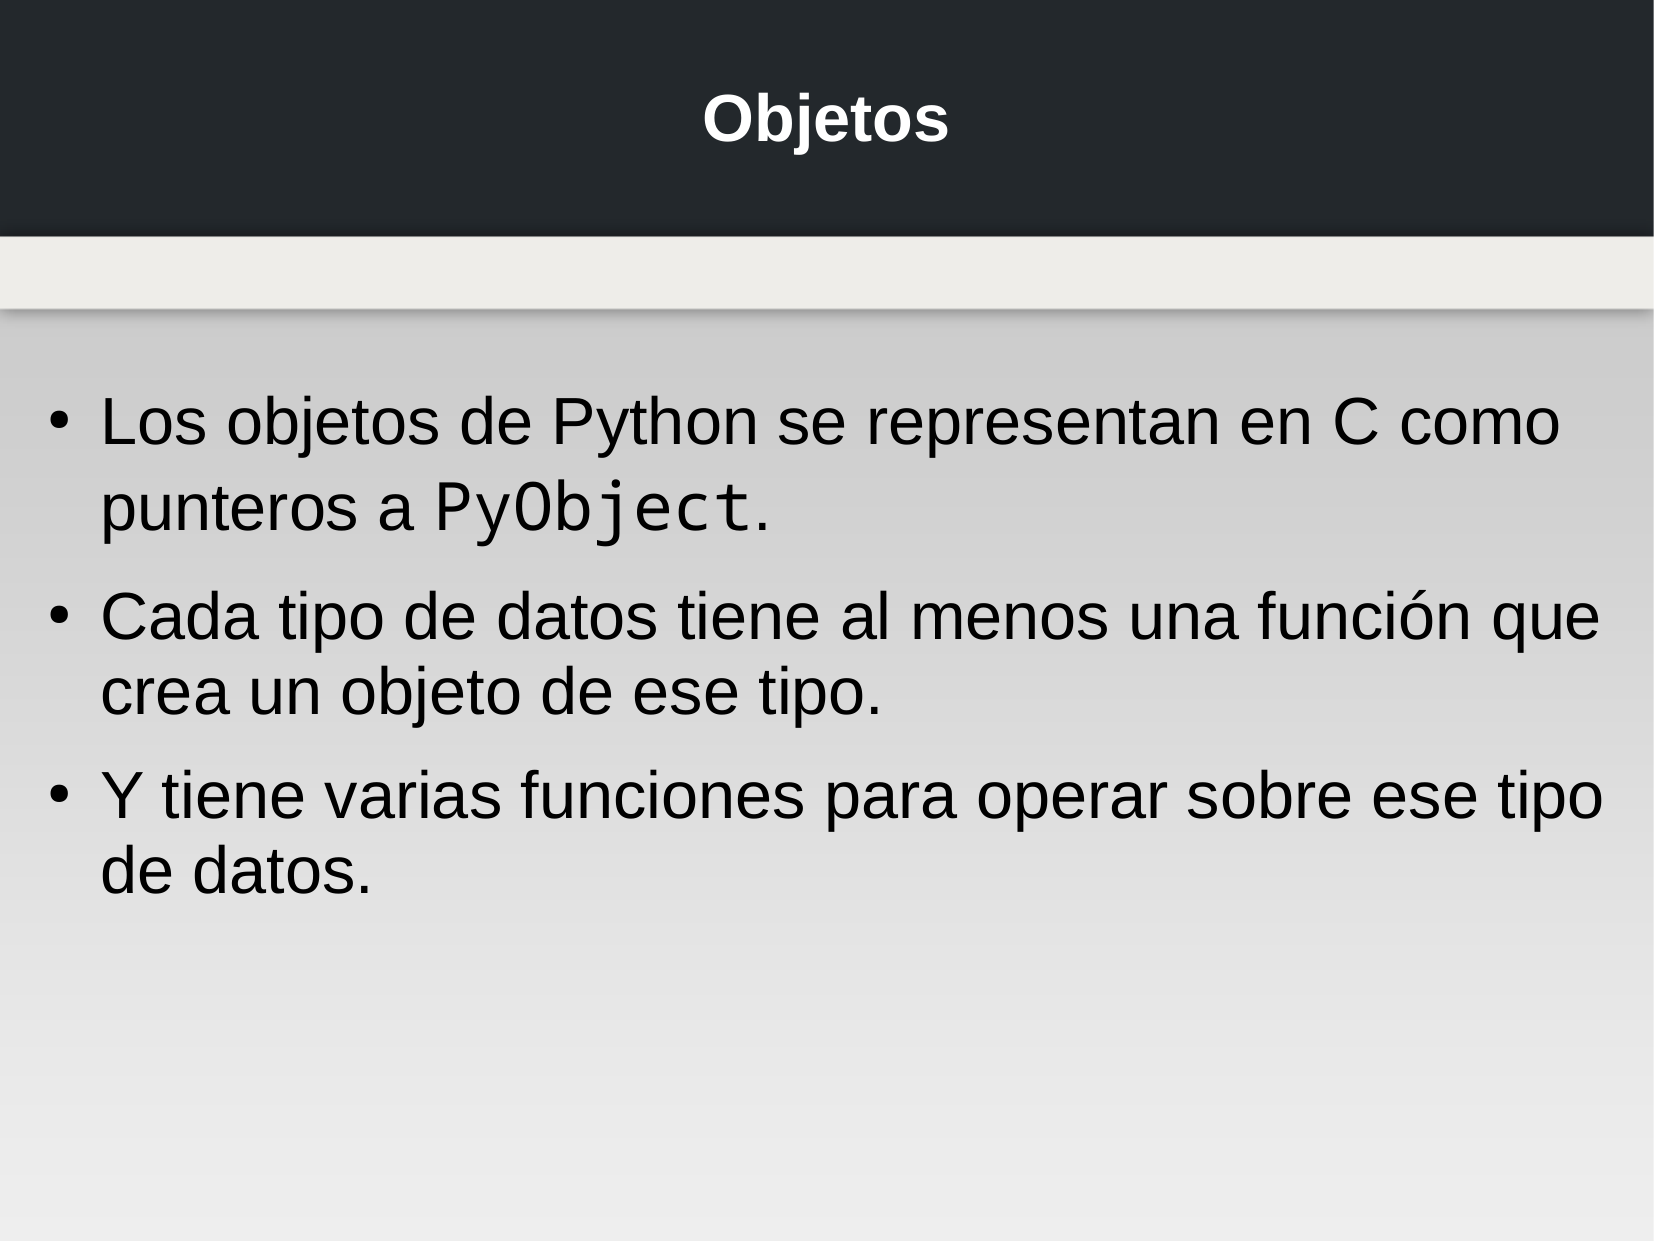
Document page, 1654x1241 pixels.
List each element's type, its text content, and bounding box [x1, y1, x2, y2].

title Objetos [0, 0, 1654, 237]
list Los objetos de Python se representan en C como punteros a PyObject. Cada tipo de datos tiene al menos una función que crea un objeto de ese tipo. Y tiene varias funciones para operar sobre ese tipo de datos. [29, 383, 1654, 1182]
picture [0, 237, 1654, 1241]
